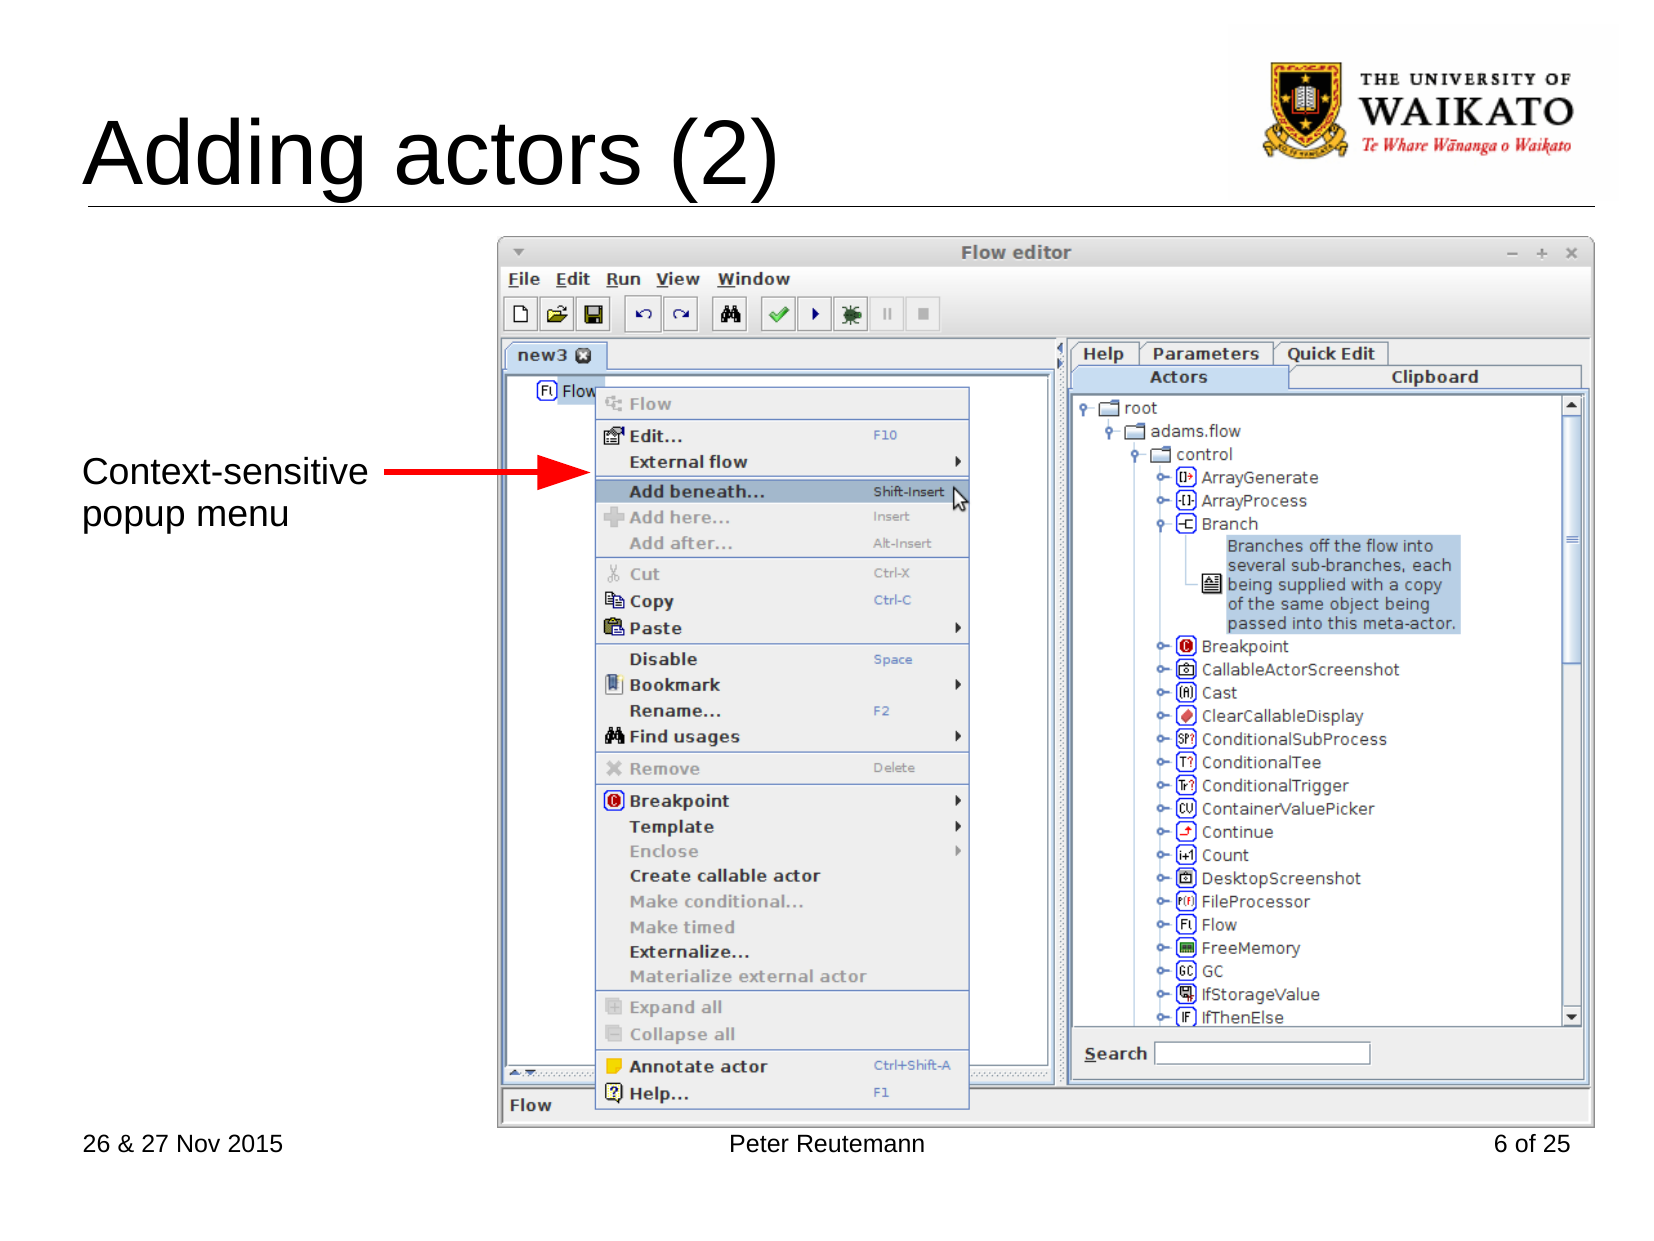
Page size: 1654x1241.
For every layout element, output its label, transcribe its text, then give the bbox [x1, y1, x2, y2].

picture [1228, 24, 1619, 201]
picture [497, 236, 1595, 1128]
text_box Context-sensitive popup menu [67, 442, 384, 542]
title Adding actors (2) [82, 49, 1571, 257]
